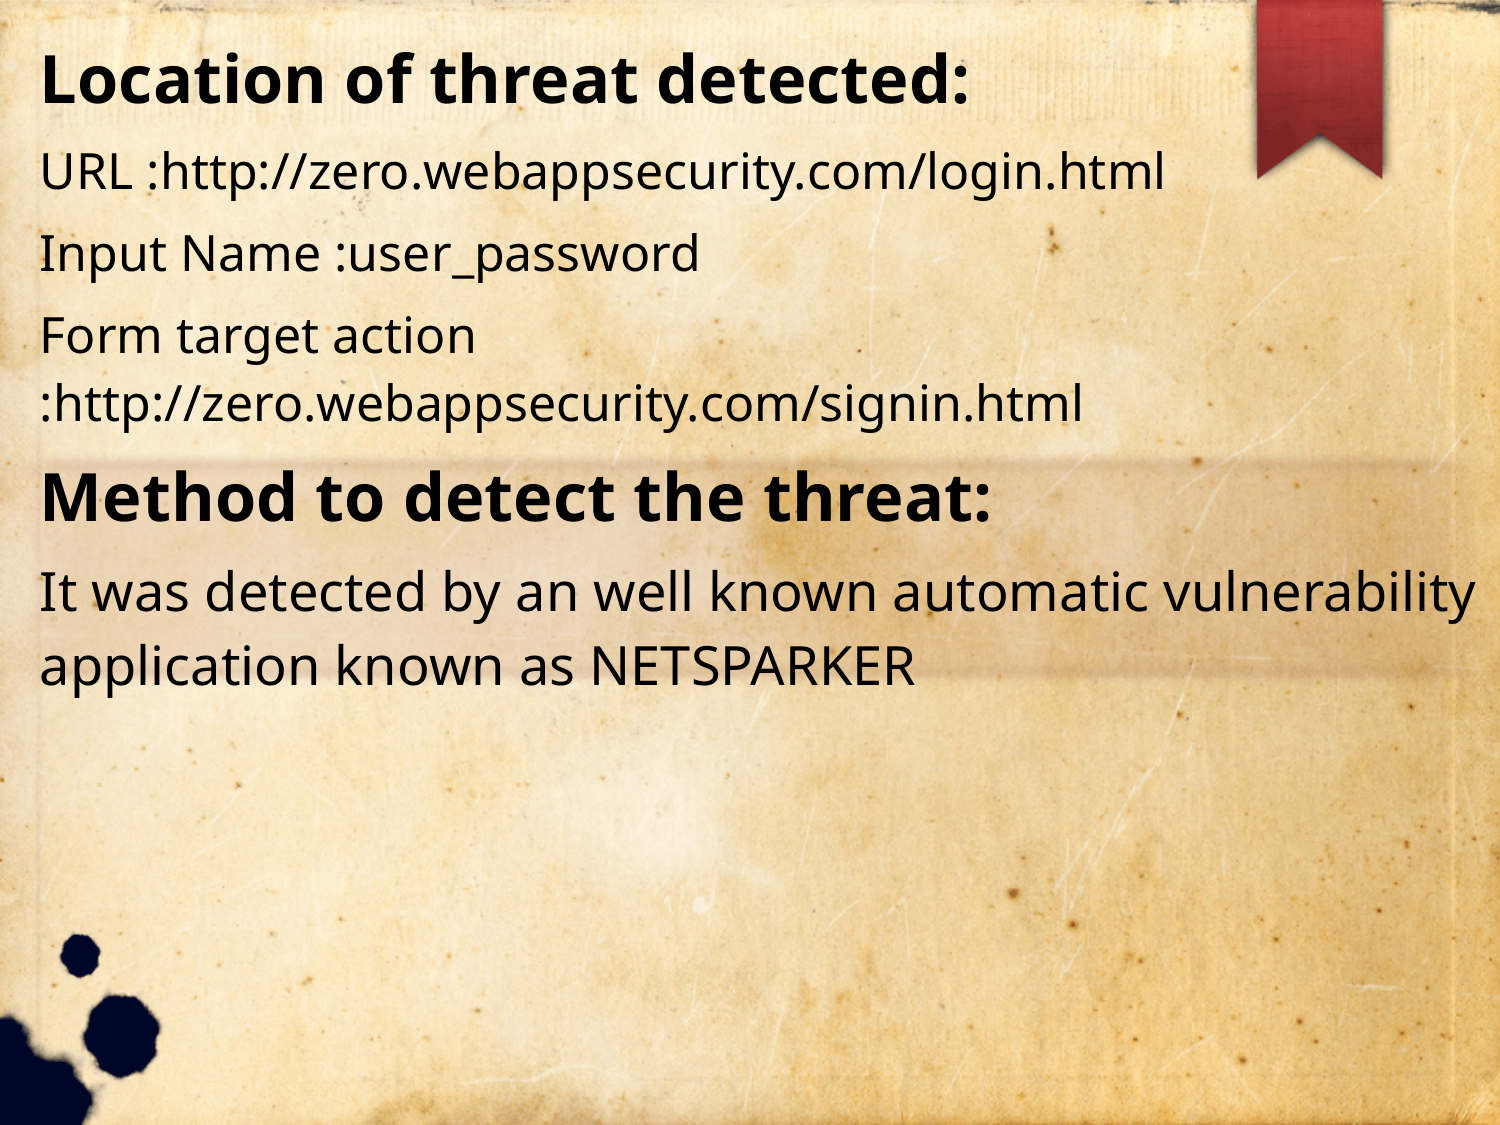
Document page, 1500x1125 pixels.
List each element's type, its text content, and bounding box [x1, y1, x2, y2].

list Location of threat detected: URL :http://zero.webappsecurity.com/login.html Input Name :user_password Form target action :http://zero.webappsecurity.com/signin.html Method to detect the threat: It was detected by an well known automatic vulnerability application known as NETSPARKER [24, 24, 1500, 1088]
picture [0, 0, 1500, 1125]
